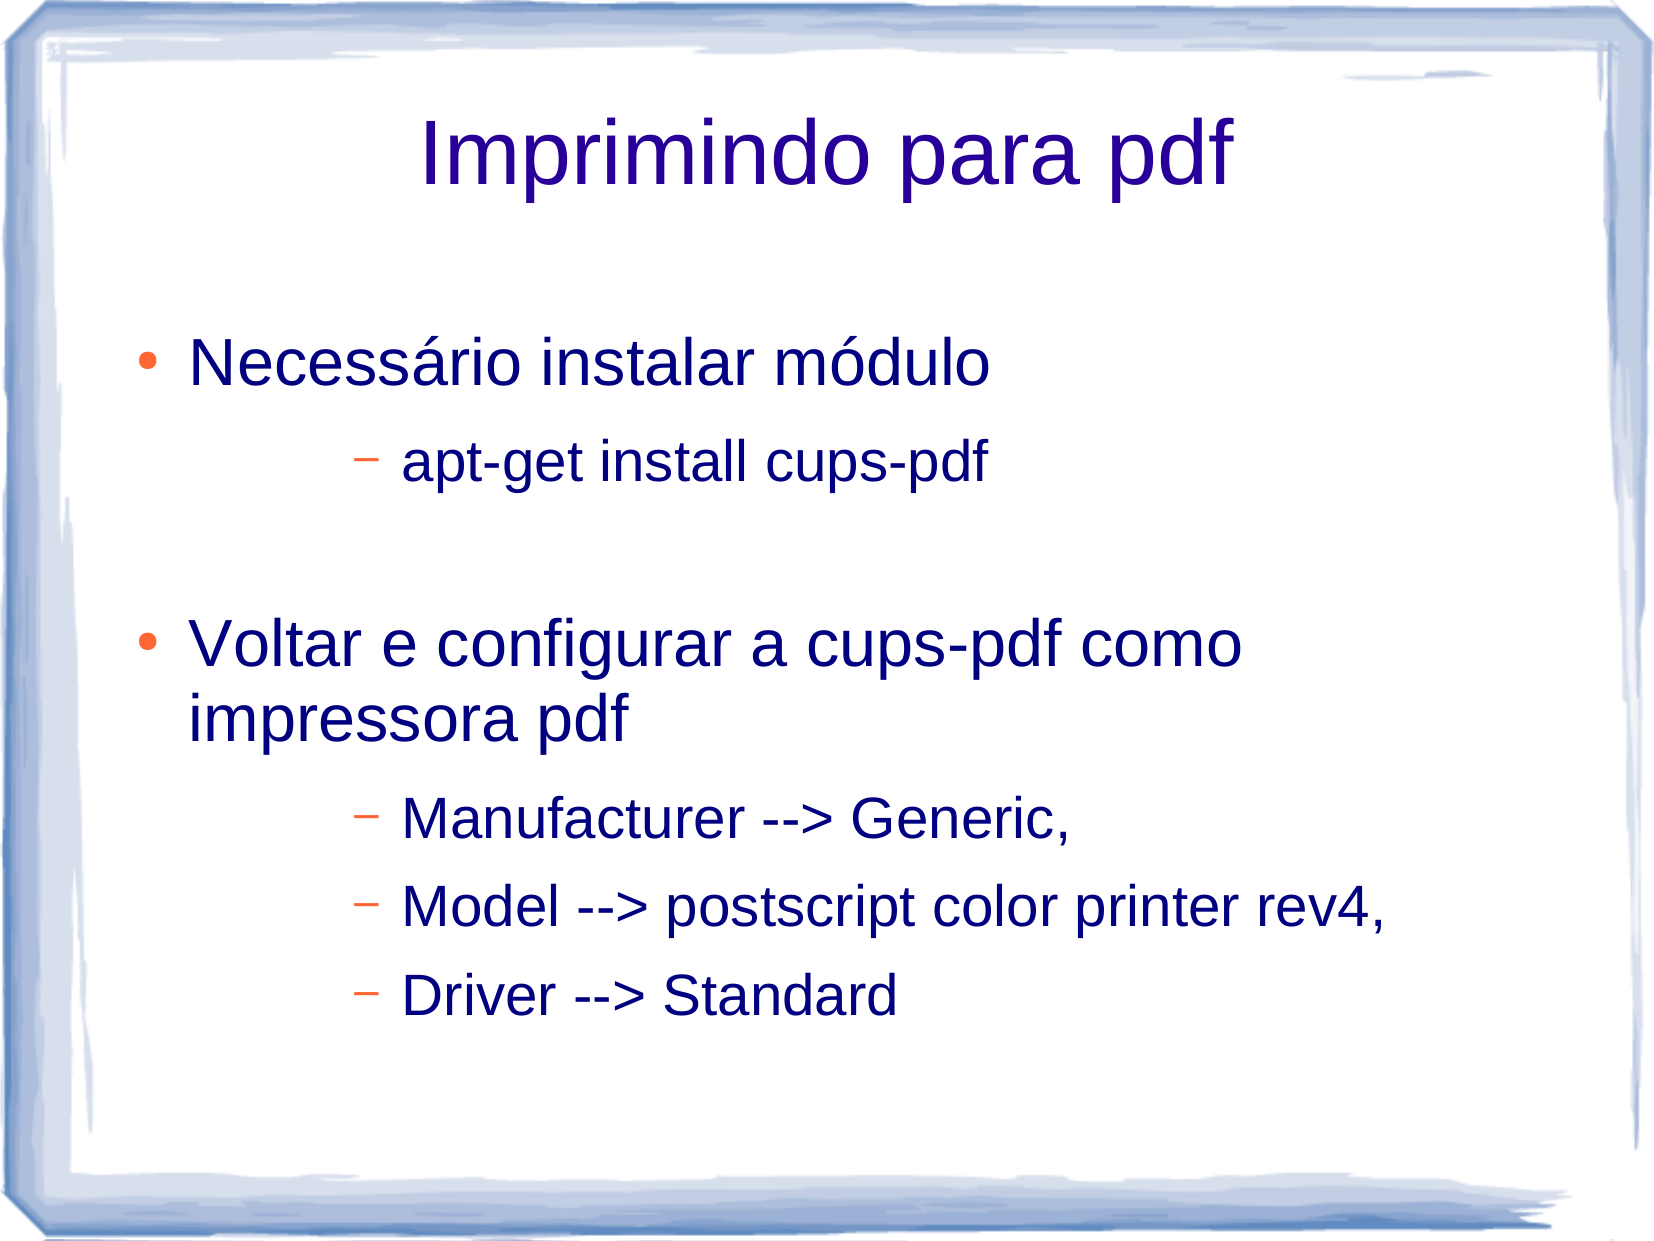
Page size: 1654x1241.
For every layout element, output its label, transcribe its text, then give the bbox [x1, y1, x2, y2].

picture [0, 0, 1654, 1241]
list Necessário instalar módulo apt-get install cups-pdf Voltar e configurar a cups-pdf como impressora pdf Manufacturer --> Generic, Model --> postscript color printer rev4, Driver --> Standard [118, 324, 1571, 1045]
title Imprimindo para pdf [82, 49, 1571, 257]
